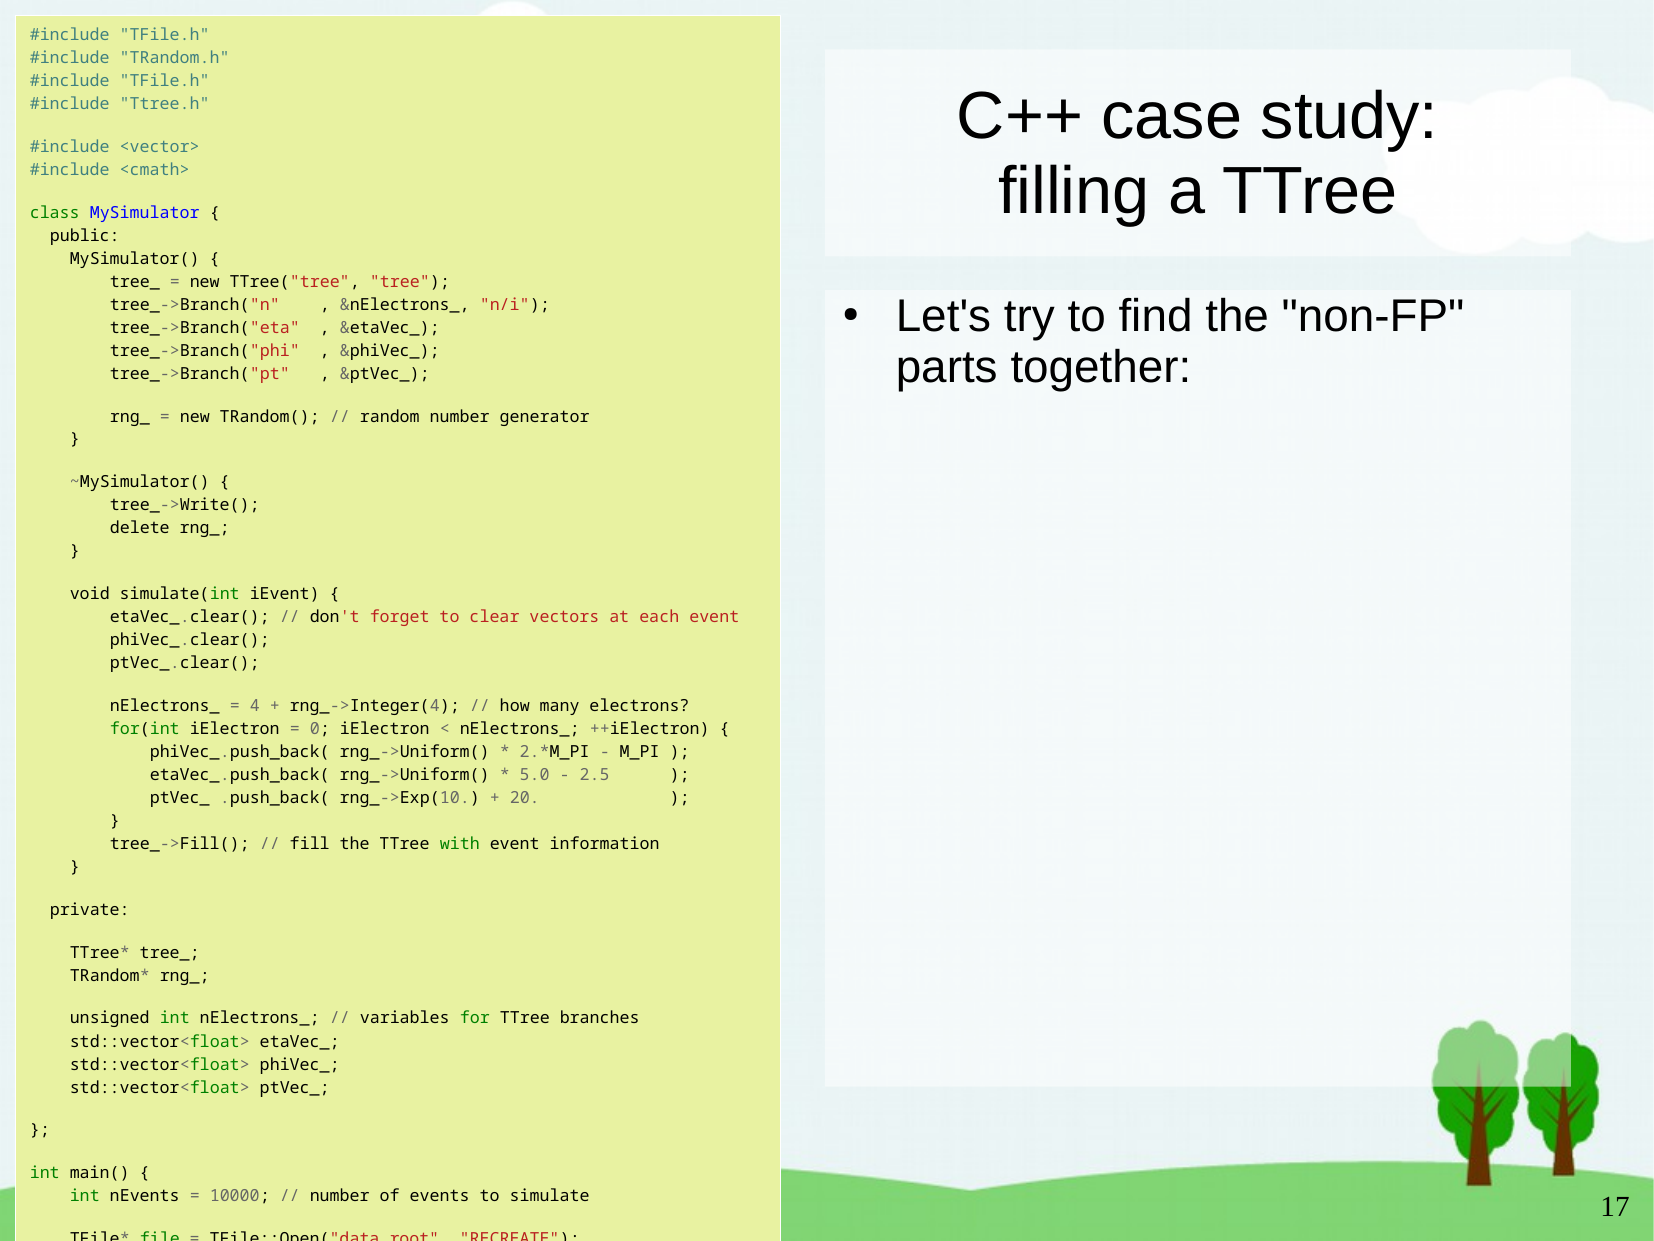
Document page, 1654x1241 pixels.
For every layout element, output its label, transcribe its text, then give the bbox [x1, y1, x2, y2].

picture [0, 0, 1654, 1241]
text_box #include "TFile.h" #include "TRandom.h" #include "TFile.h" #include "Ttree.h" #include <vector> #include <cmath> class MySimulator { public: MySimulator() { tree_ = new TTree("tree", "tree"); tree_->Branch("n" , &nElectrons_, "n/i"); tree_->Branch("eta" , &etaVec_); tree_->Branch("phi" , &phiVec_); tree_->Branch("pt" , &ptVec_); rng_ = new TRandom(); // random number generator } ~MySimulator() { tree_->Write(); delete rng_; } void simulate(int iEvent) { etaVec_.clear(); // don't forget to clear vectors at each event phiVec_.clear(); ptVec_.clear(); nElectrons_ = 4 + rng_->Integer(4); // how many electrons? for(int iElectron = 0; iElectron < nElectrons_; ++iElectron) { phiVec_.push_back( rng_->Uniform() * 2.*M_PI - M_PI ); etaVec_.push_back( rng_->Uniform() * 5.0 - 2.5 ); ptVec_ .push_back( rng_->Exp(10.) + 20. ); } tree_->Fill(); // fill the TTree with event information } private: TTree* tree_; TRandom* rng_; unsigned int nElectrons_; // variables for TTree branches std::vector<float> etaVec_; std::vector<float> phiVec_; std::vector<float> ptVec_; }; int main() { int nEvents = 10000; // number of events to simulate TFile* file = TFile::Open("data.root", "RECREATE"); MySimulator simulator{}; for(int iEvent = 0; iEvent < nEvents; ++iEvent) { simulator.simulate(iEvent); } delete file; } [15, 15, 781, 1231]
list Let's try to find the "non-FP" parts together: [825, 290, 1571, 1087]
title C++ case study: filling a TTree [825, 49, 1571, 257]
